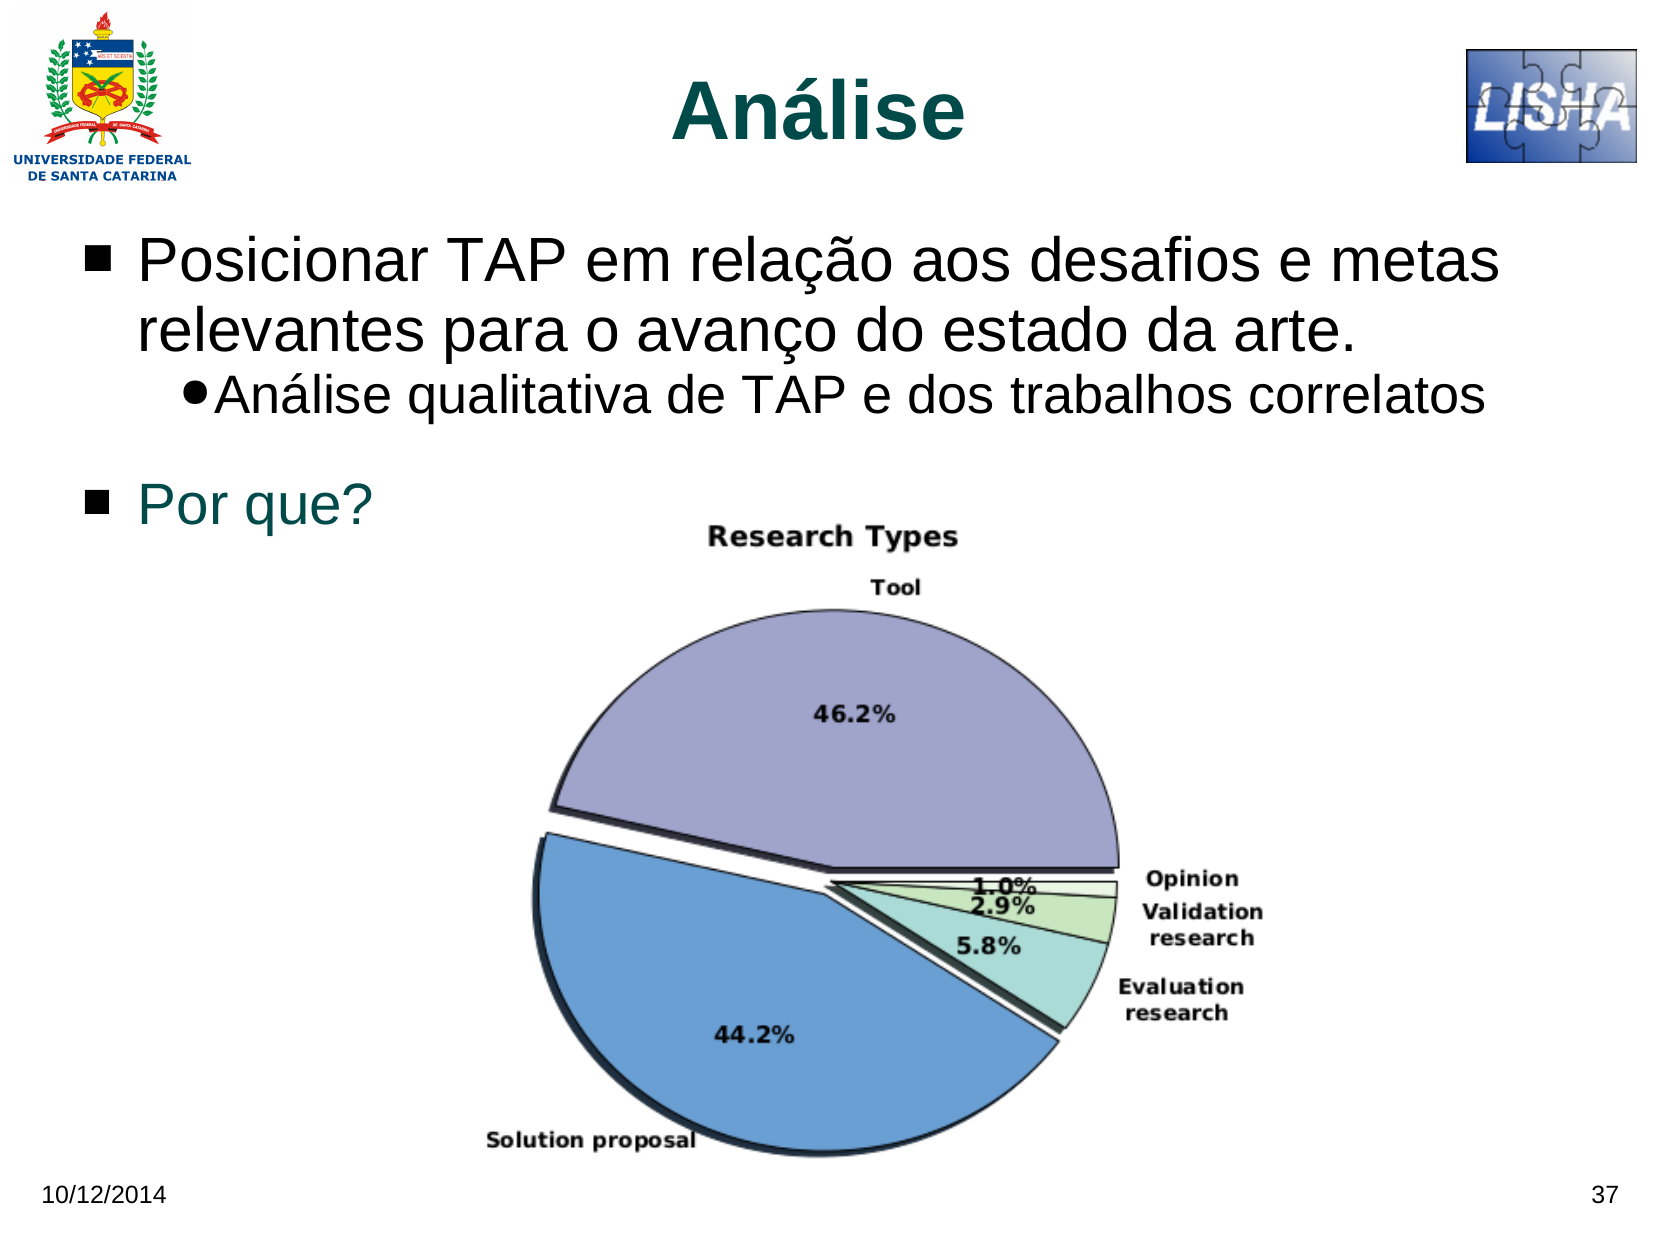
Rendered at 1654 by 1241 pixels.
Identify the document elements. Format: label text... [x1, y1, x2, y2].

list Posicionar TAP em relação aos desafios e metas relevantes para o avanço do estado da arte. Análise qualitativa de TAP e dos trabalhos correlatos Por que? [37, 225, 1613, 1163]
title Análise [212, 61, 1426, 174]
picture [1466, 49, 1637, 163]
picture [472, 496, 1282, 1174]
picture [13, 6, 191, 181]
